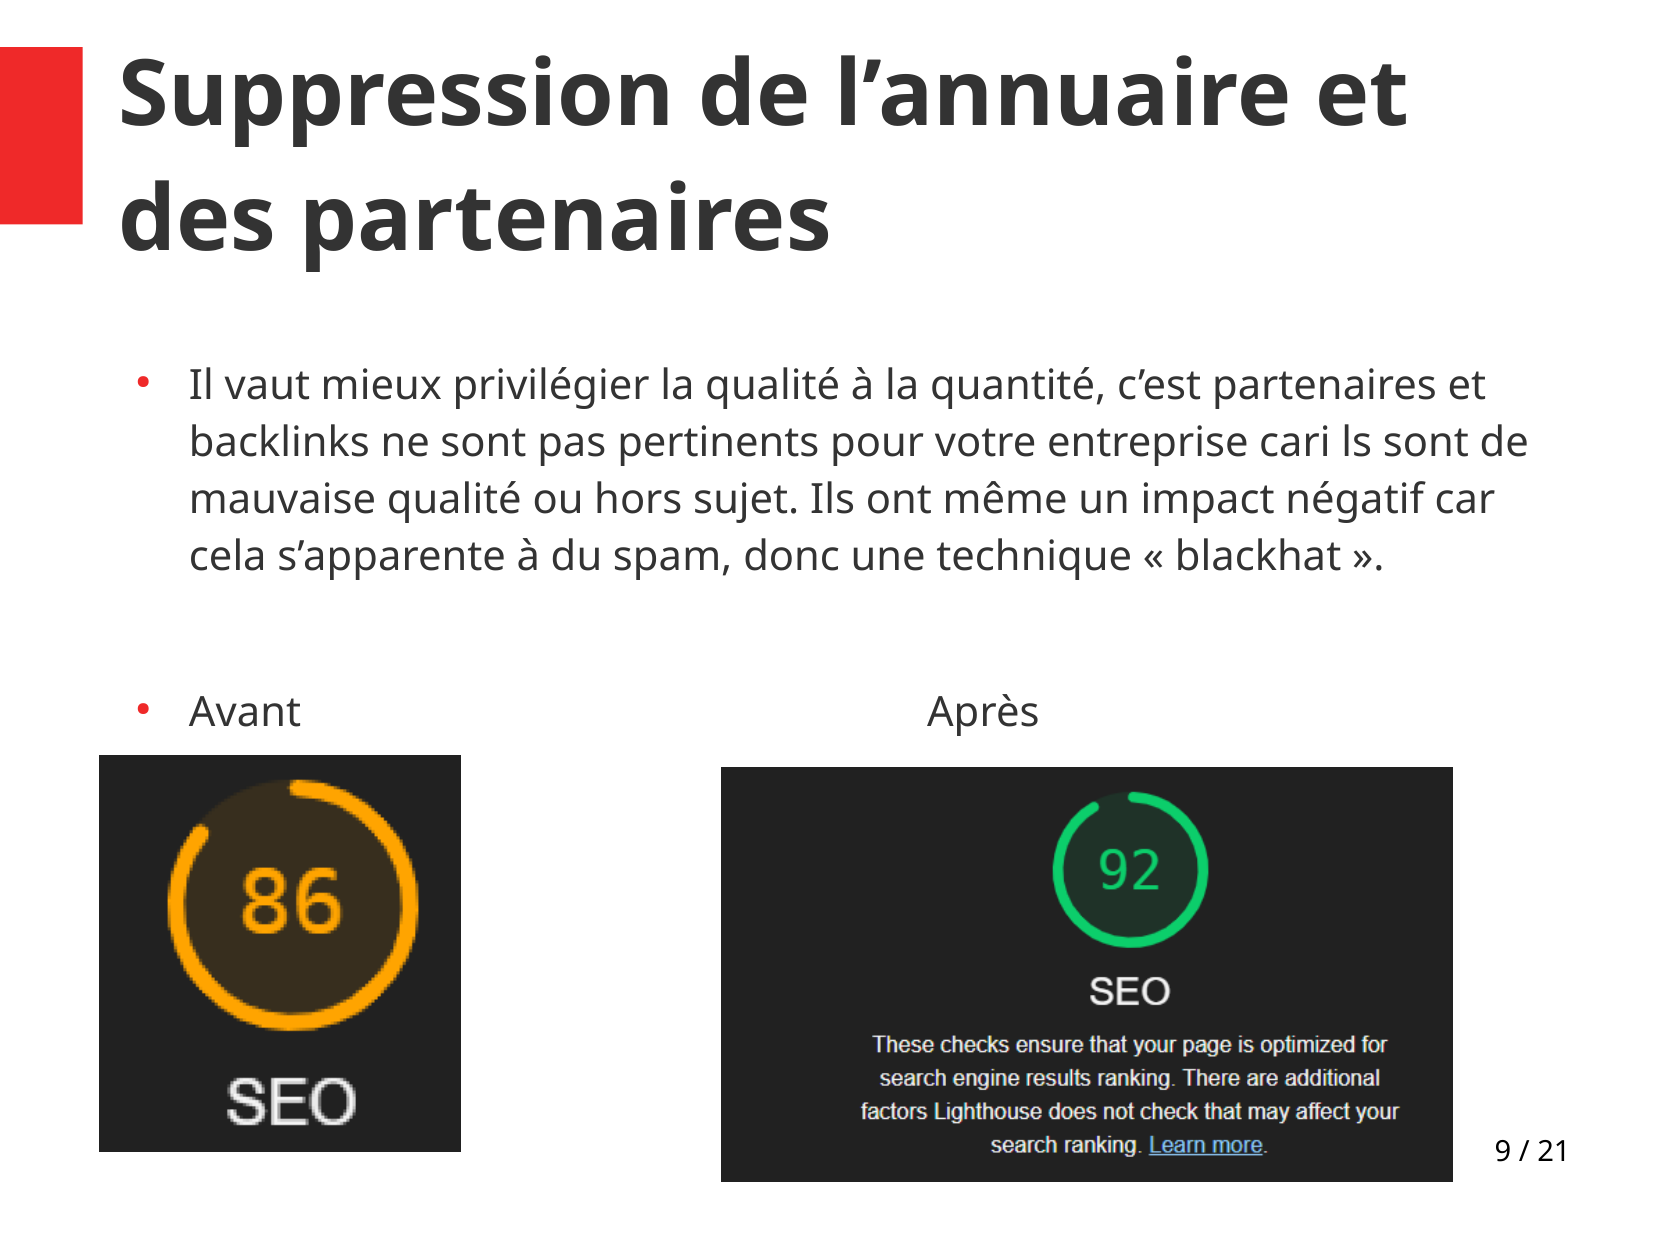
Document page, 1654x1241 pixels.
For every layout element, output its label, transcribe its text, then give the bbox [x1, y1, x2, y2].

title Suppression de l’annuaire et des partenaires [118, 27, 1571, 278]
picture [721, 767, 1453, 1182]
picture [99, 755, 461, 1152]
list Il vaut mieux privilégier la qualité à la quantité, c’est partenaires et backlinks ne sont pas pertinents pour votre entreprise cari ls sont de mauvaise qualité ou hors sujet. Ils ont même un impact négatif car cela s’apparente à du spam, donc une technique « blackhat ». Avant Après [118, 354, 1536, 1074]
